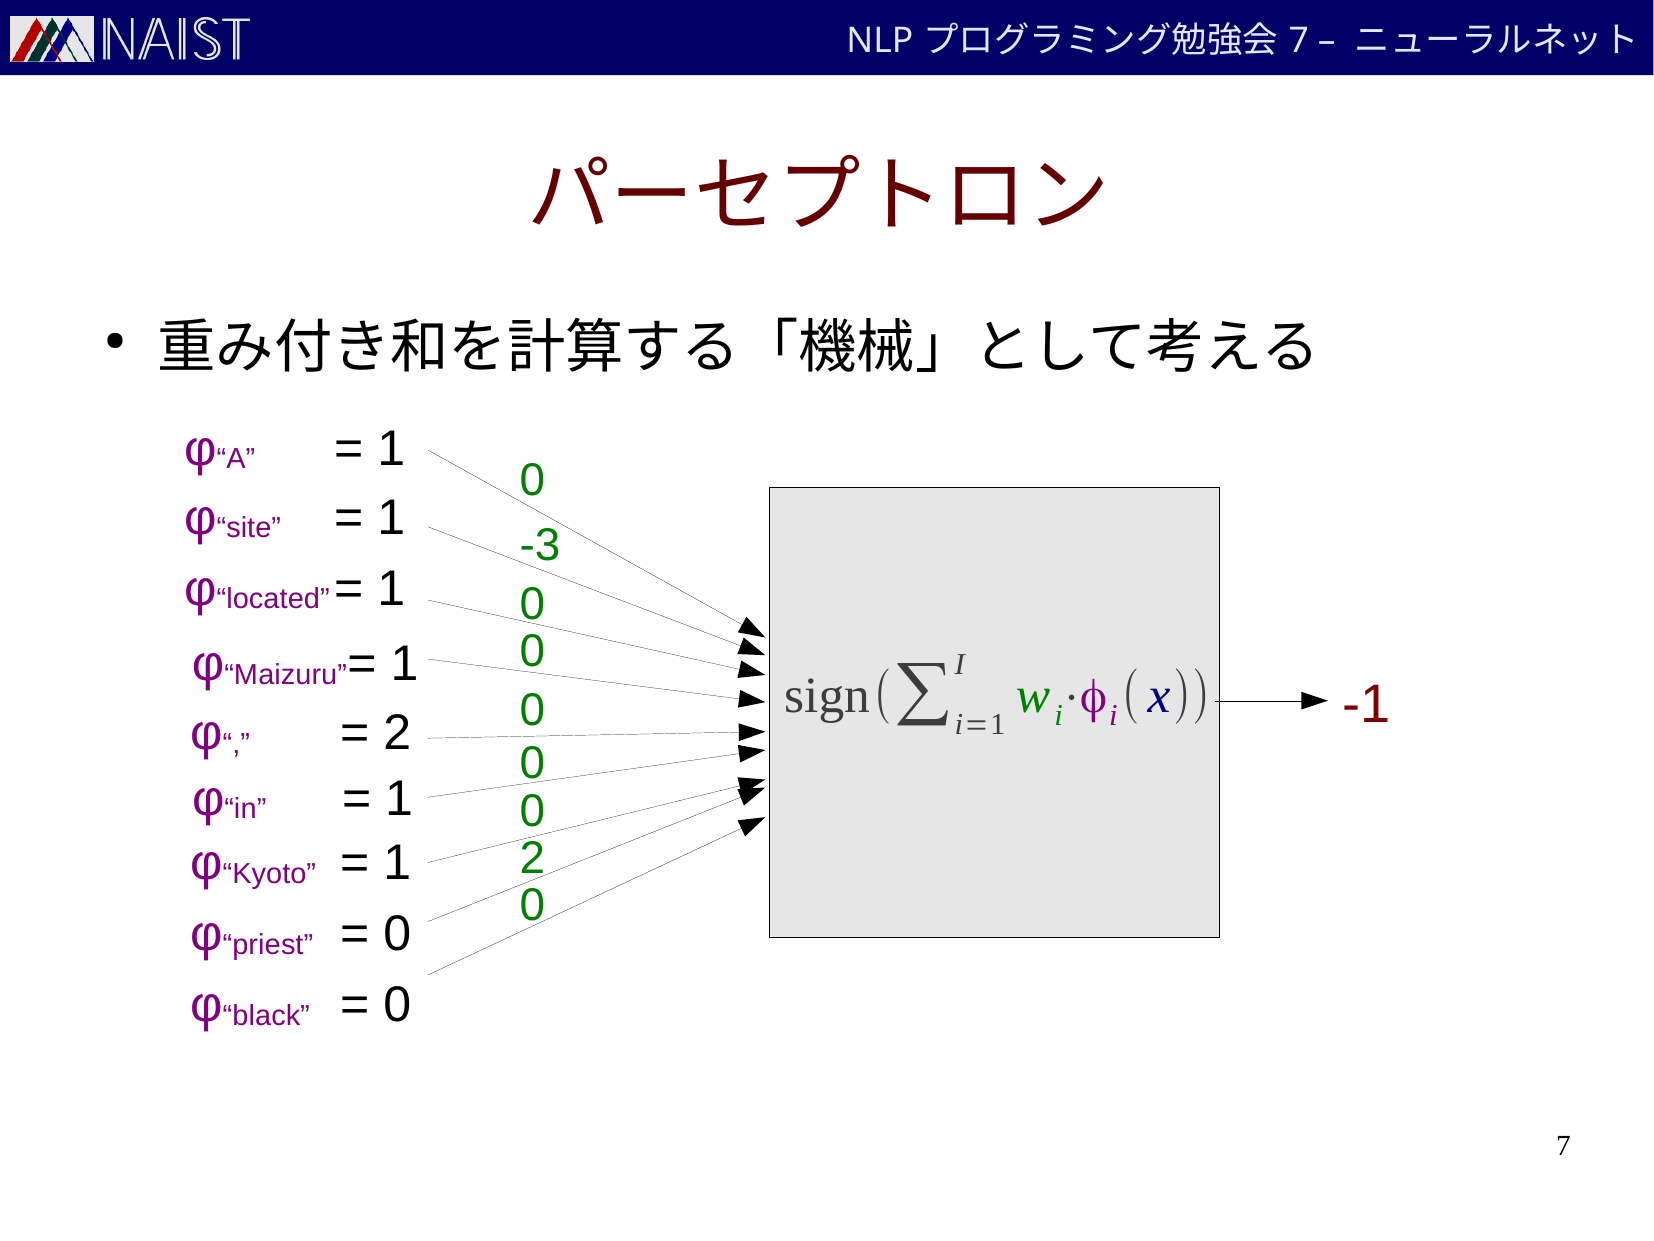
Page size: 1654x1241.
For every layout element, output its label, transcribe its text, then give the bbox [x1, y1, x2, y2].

text_box φ“in” = 1 [177, 762, 428, 850]
text_box 2 [504, 824, 561, 871]
text_box φ“A” = 1 [169, 412, 421, 481]
text_box 0 [504, 446, 561, 511]
text_box 0 [504, 570, 561, 617]
text_box φ“site” = 1 [169, 481, 421, 552]
text_box 0 [504, 729, 561, 777]
text_box φ“priest” = 0 [175, 898, 427, 969]
text_box φ“located” = 1 [169, 552, 421, 641]
text_box -1 [1327, 666, 1406, 742]
text_box -3 [504, 511, 576, 578]
text_box 0 [504, 676, 561, 729]
text_box φ“Kyoto” = 1 [175, 827, 427, 898]
text_box 0 [504, 777, 561, 824]
text_box [769, 487, 1220, 938]
chart [771, 645, 1222, 742]
picture [102, 17, 251, 60]
text_box 0 [504, 617, 561, 676]
text_box 0 [504, 871, 561, 938]
text_box φ“,” = 2 [175, 697, 427, 785]
picture [10, 16, 94, 62]
title パーセプトロン [75, 92, 1564, 285]
text_box φ“black” = 0 [175, 969, 427, 1057]
text_box φ“Maizuru”= 1 [177, 628, 434, 716]
list 重み付き和を計算する「機械」として考える [86, 300, 1576, 366]
